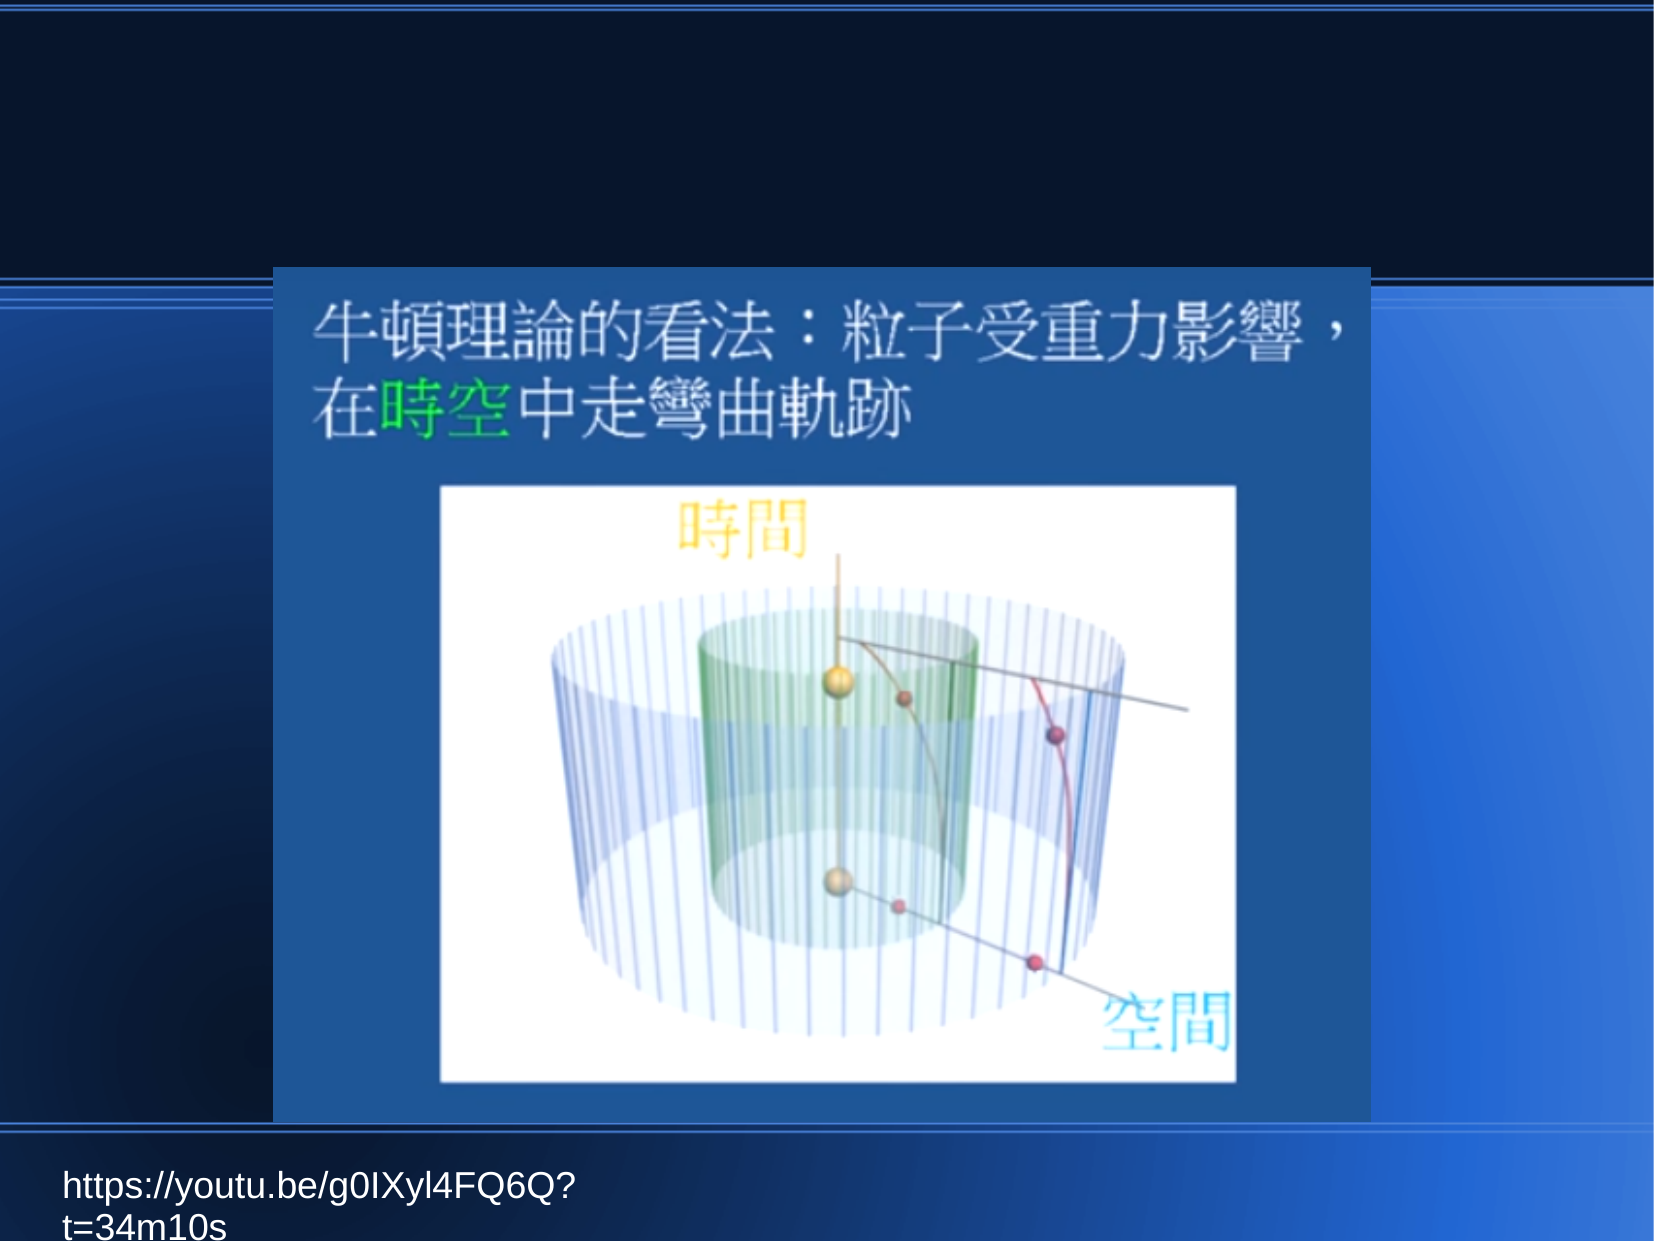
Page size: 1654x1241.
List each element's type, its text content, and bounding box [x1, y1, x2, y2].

picture [0, 0, 1654, 1241]
text_box https://youtu.be/g0IXyl4FQ6Q?t=34m10s [47, 1157, 756, 1215]
